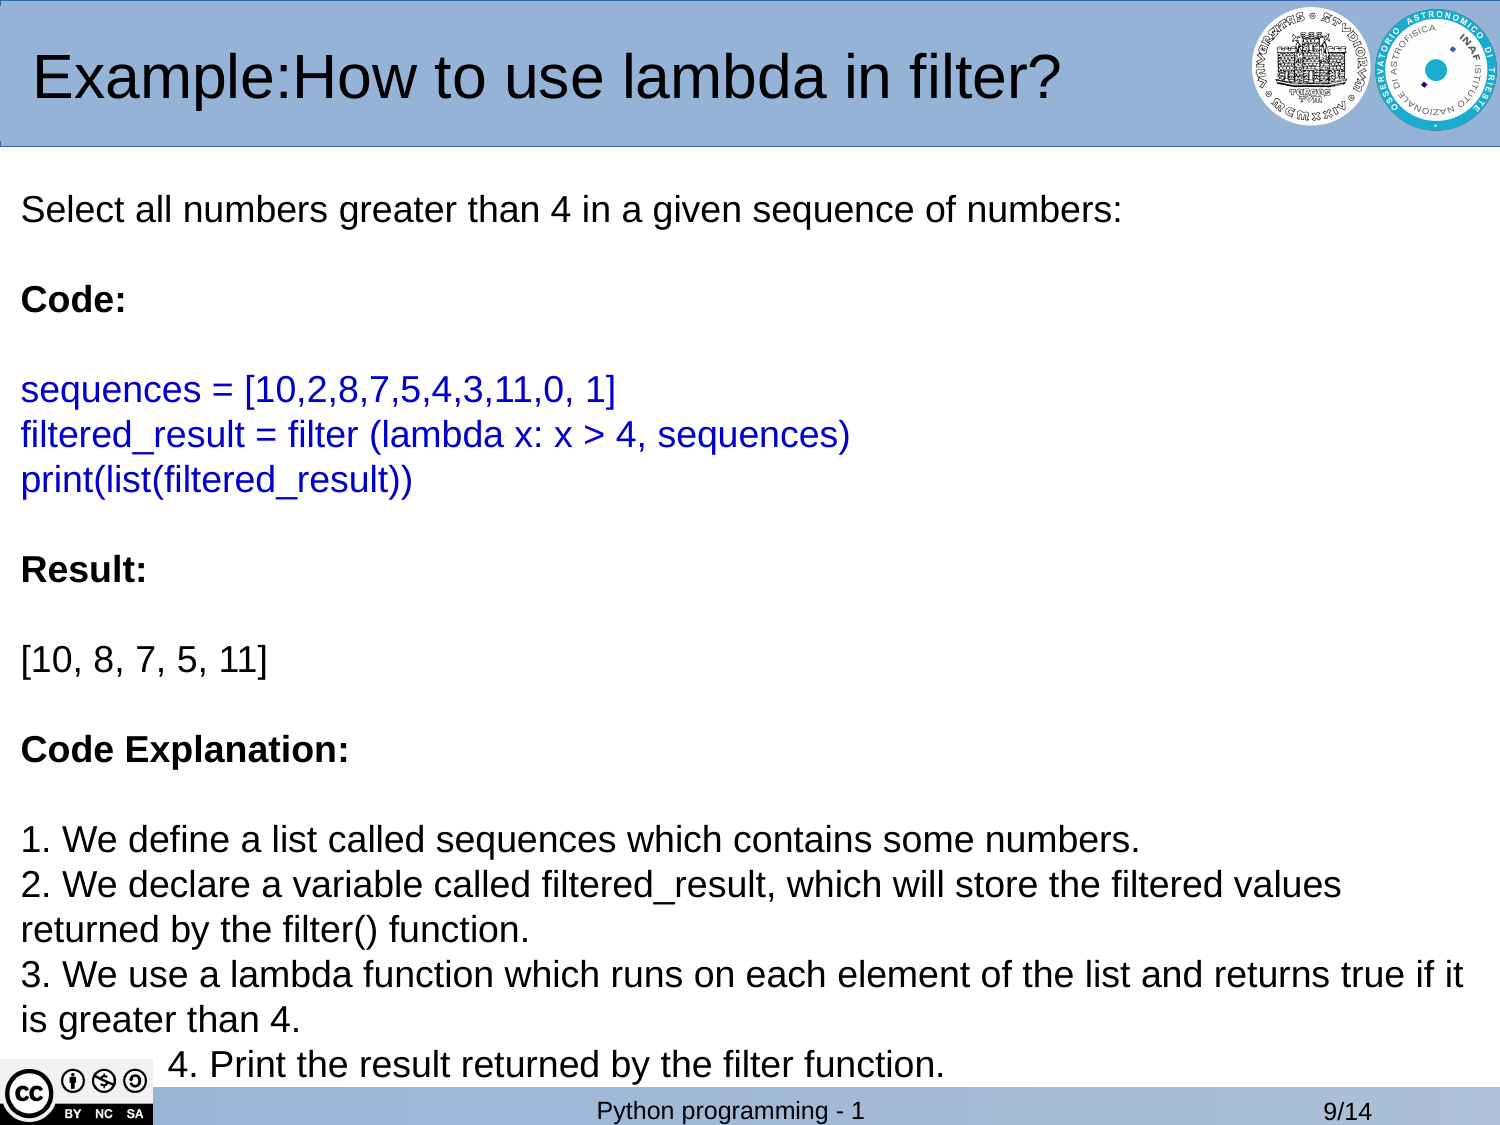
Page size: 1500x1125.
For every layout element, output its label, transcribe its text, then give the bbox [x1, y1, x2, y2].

list Select all numbers greater than 4 in a given sequence of numbers: Code: sequences = [10,2,8,7,5,4,3,11,0, 1] filtered_result = filter (lambda x: x > 4, sequences) print(list(filtered_result)) Result: [10, 8, 7, 5, 11] Code Explanation: 1. We define a list called sequences which contains some numbers. 2. We declare a variable called filtered_result, which will store the filtered values returned by the filter() function. 3. We use a lambda function which runs on each element of the list and returns true if it is greater than 4. 4. Print the result returned by the filter function. [5, 177, 1500, 1114]
text_box Example:How to use lambda in filter? [0, 5, 1243, 141]
picture [0, 1059, 153, 1125]
picture [1252, 0, 1500, 156]
